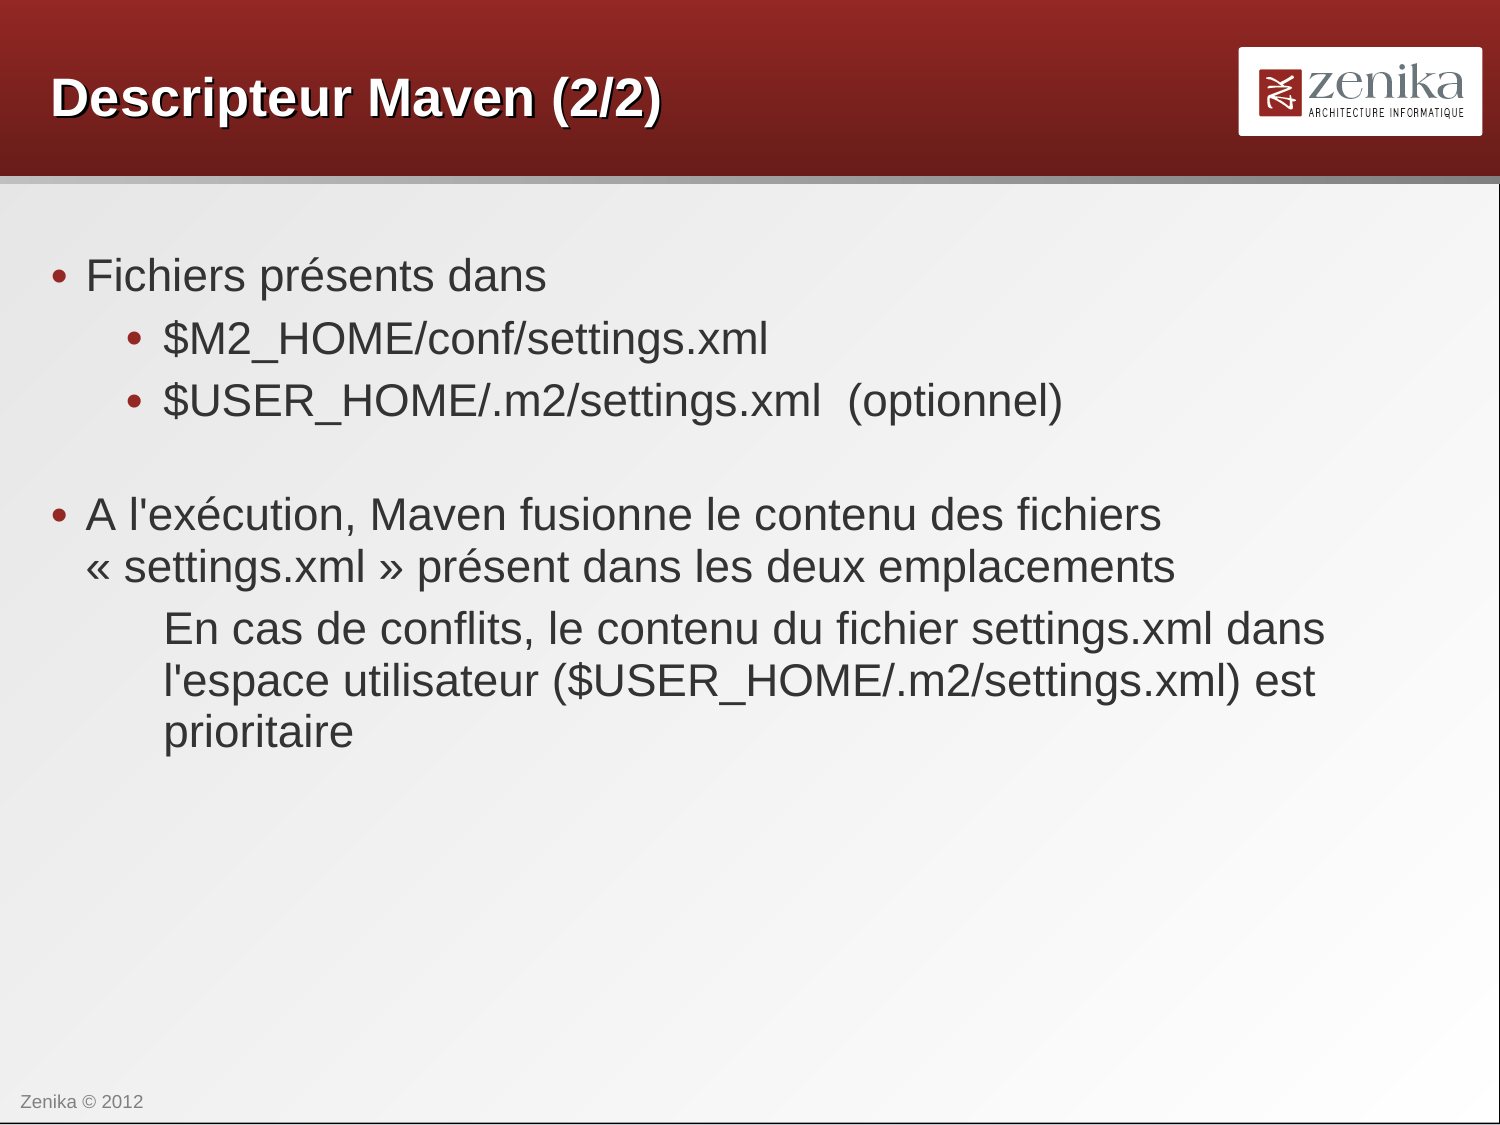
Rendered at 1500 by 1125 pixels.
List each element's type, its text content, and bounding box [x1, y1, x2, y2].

list Fichiers présents dans $M2_HOME/conf/settings.xml $USER_HOME/.m2/settings.xml (optionnel) A l'exécution, Maven fusionne le contenu des fichiers « settings.xml » présent dans les deux emplacements En cas de conflits, le contenu du fichier settings.xml dans l'espace utilisateur ($USER_HOME/.m2/settings.xml) est prioritaire [50, 249, 1435, 1079]
title Descripteur Maven (2/2) [50, 15, 1206, 180]
picture [1257, 58, 1464, 125]
